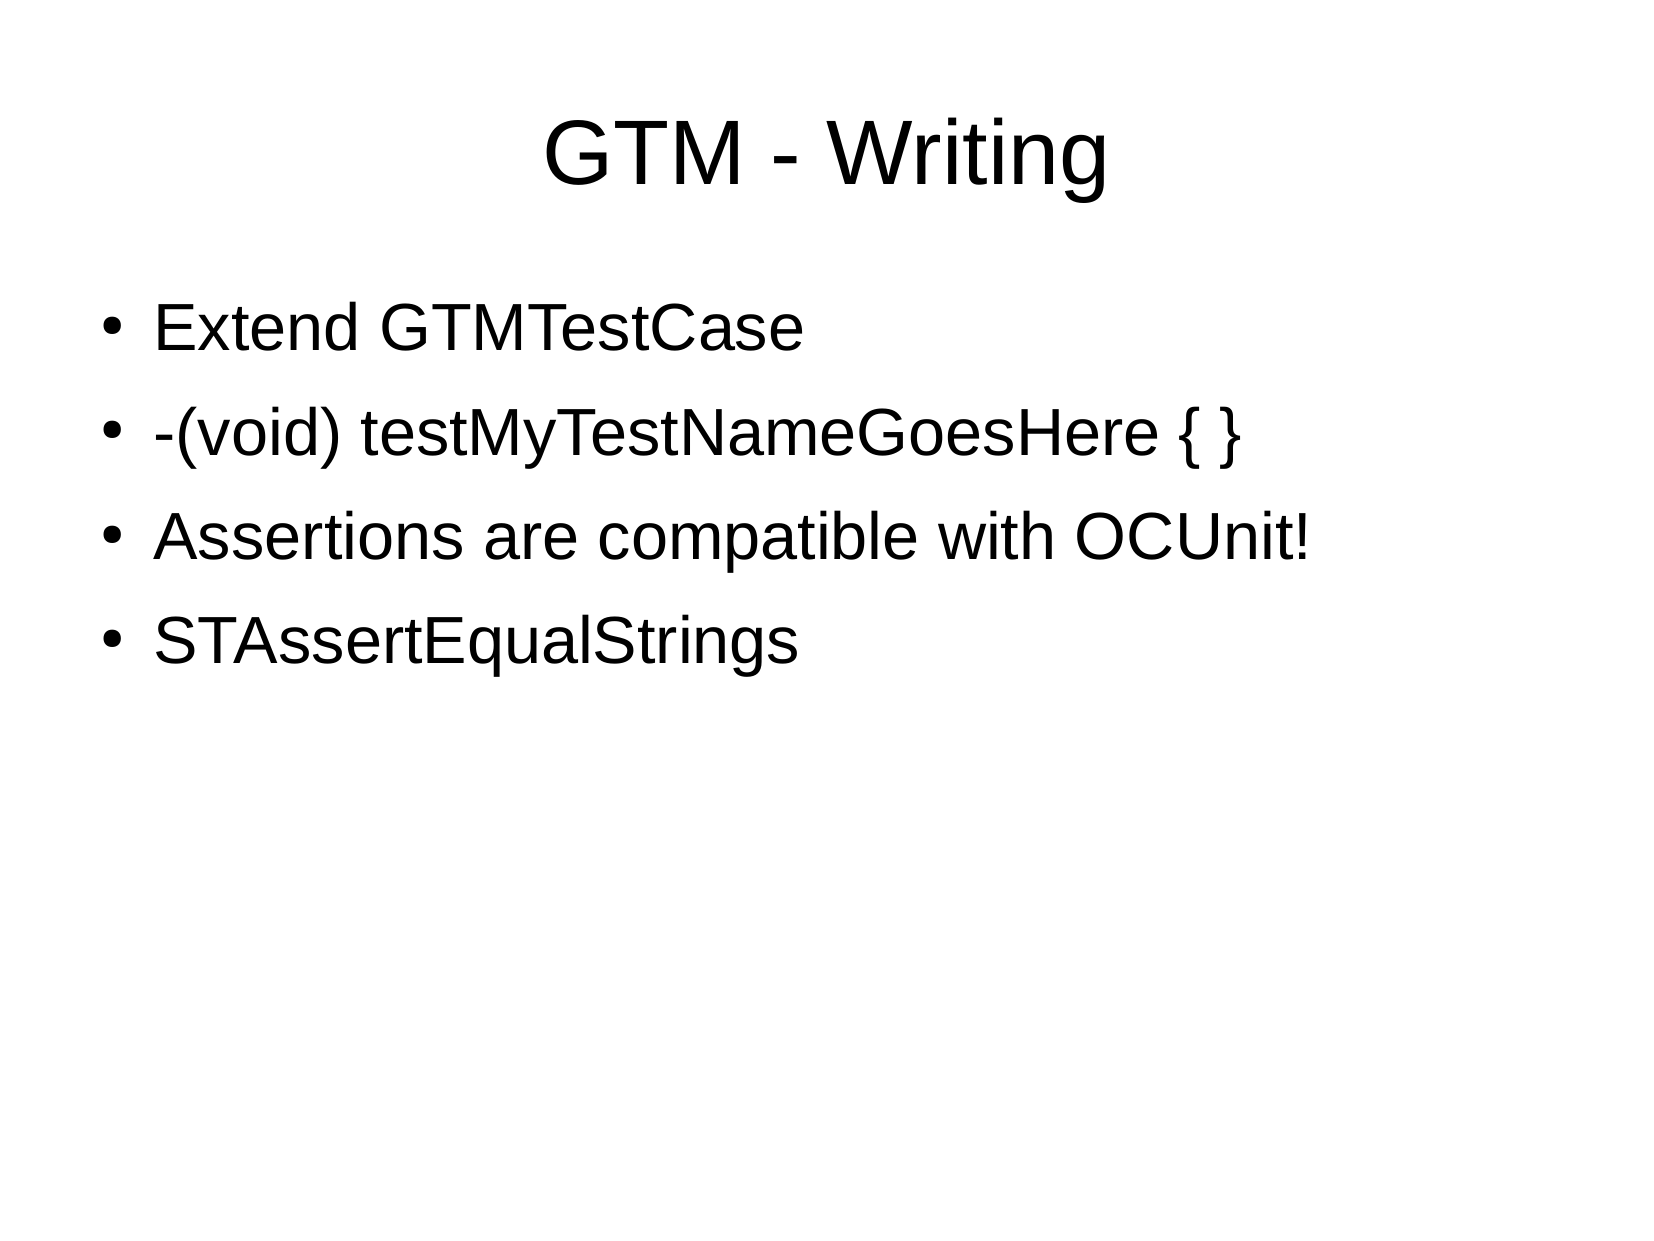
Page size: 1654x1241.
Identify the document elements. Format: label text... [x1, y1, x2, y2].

title GTM - Writing [82, 49, 1571, 257]
list Extend GTMTestCase -(void) testMyTestNameGoesHere { } Assertions are compatible with OCUnit! STAssertEqualStrings [82, 290, 1571, 1109]
